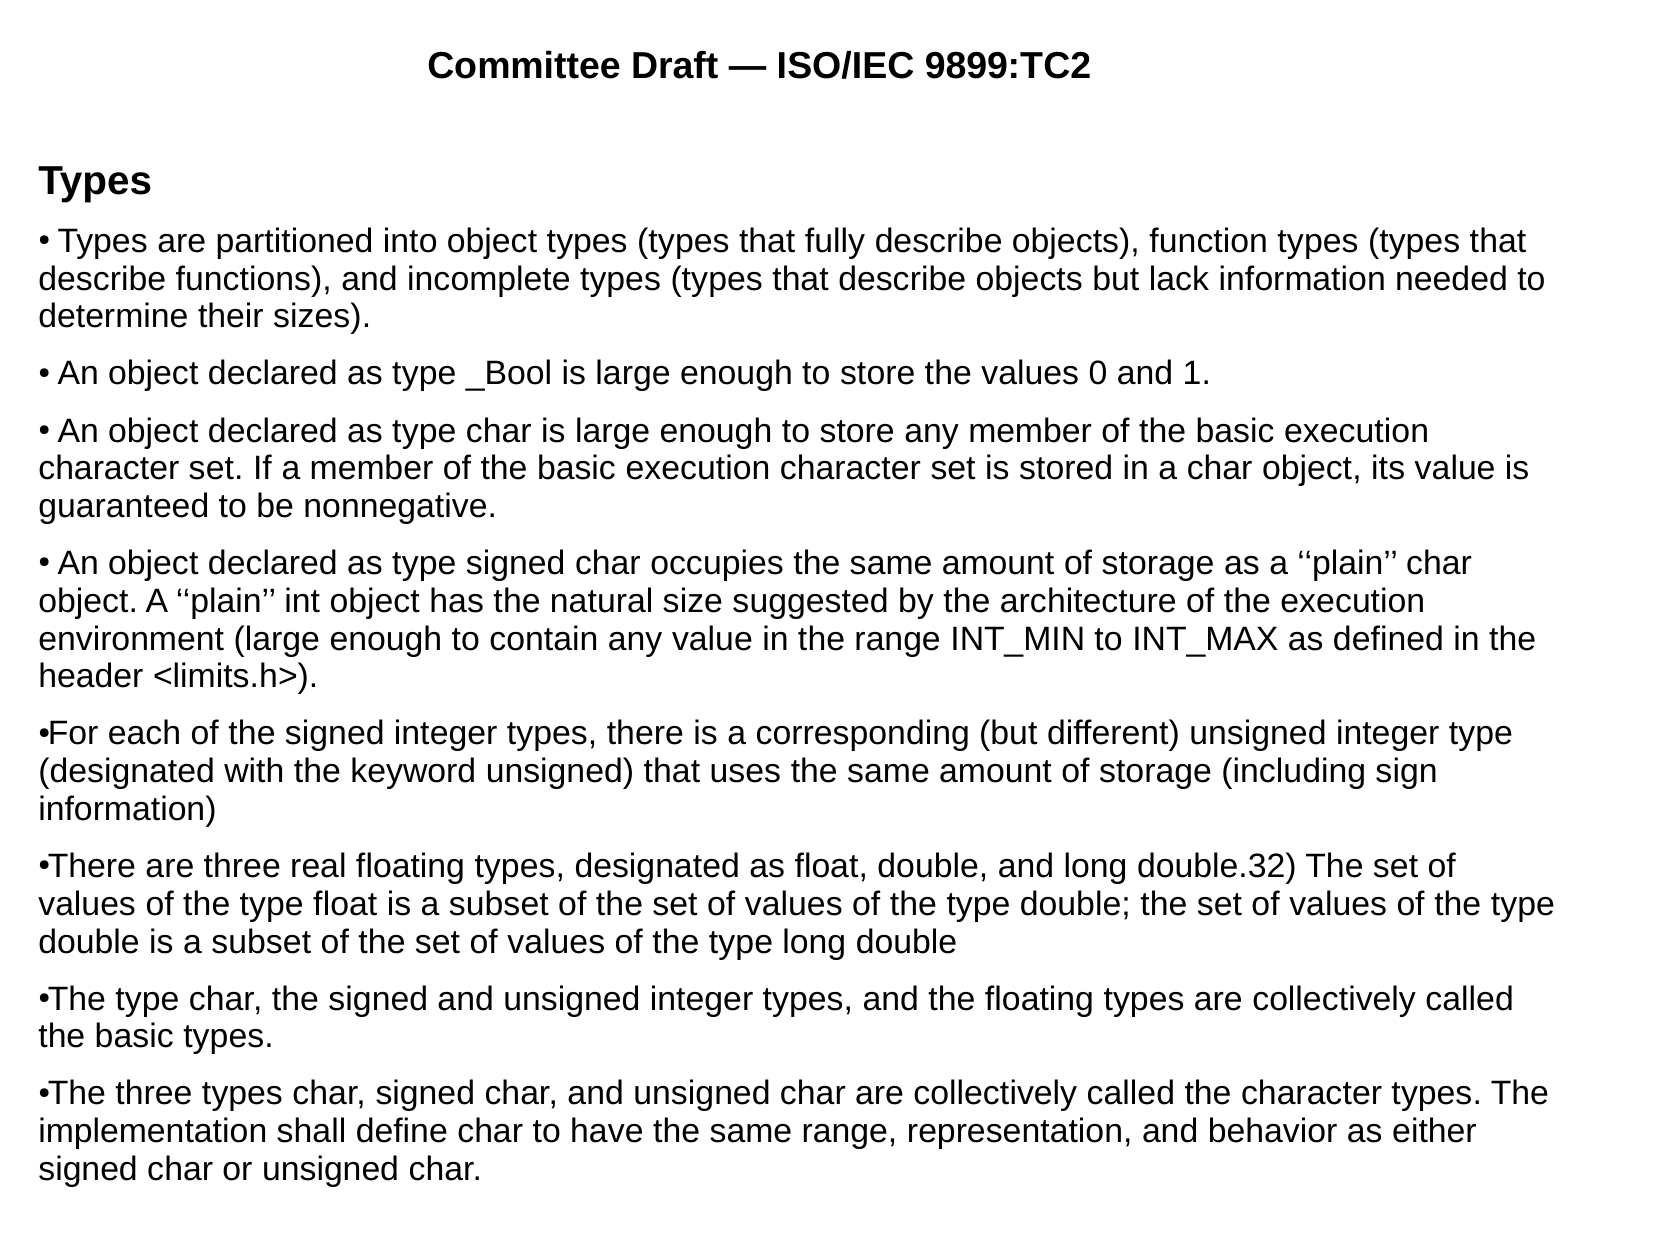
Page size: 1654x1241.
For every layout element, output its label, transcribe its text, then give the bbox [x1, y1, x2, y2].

text_box Types Types are partitioned into object types (types that fully describe objects), function types (types that describe functions), and incomplete types (types that describe objects but lack information needed to determine their sizes). An object declared as type _Bool is large enough to store the values 0 and 1. An object declared as type char is large enough to store any member of the basic execution character set. If a member of the basic execution character set is stored in a char object, its value is guaranteed to be nonnegative. An object declared as type signed char occupies the same amount of storage as a ‘‘plain’’ char object. A ‘‘plain’’ int object has the natural size suggested by the architecture of the execution environment (large enough to contain any value in the range INT_MIN to INT_MAX as defined in the header <limits.h>). For each of the signed integer types, there is a corresponding (but different) unsigned integer type (designated with the keyword unsigned) that uses the same amount of storage (including sign information) There are three real floating types, designated as float, double, and long double.32) The set of values of the type float is a subset of the set of values of the type double; the set of values of the type double is a subset of the set of values of the type long double The type char, the signed and unsigned integer types, and the floating types are collectively called the basic types. The three types char, signed char, and unsigned char are collectively called the character types. The implementation shall define char to have the same range, representation, and behavior as either signed char or unsigned char. [23, 150, 1576, 1201]
text_box Committee Draft — ISO/IEC 9899:TC2 [412, 37, 1107, 95]
